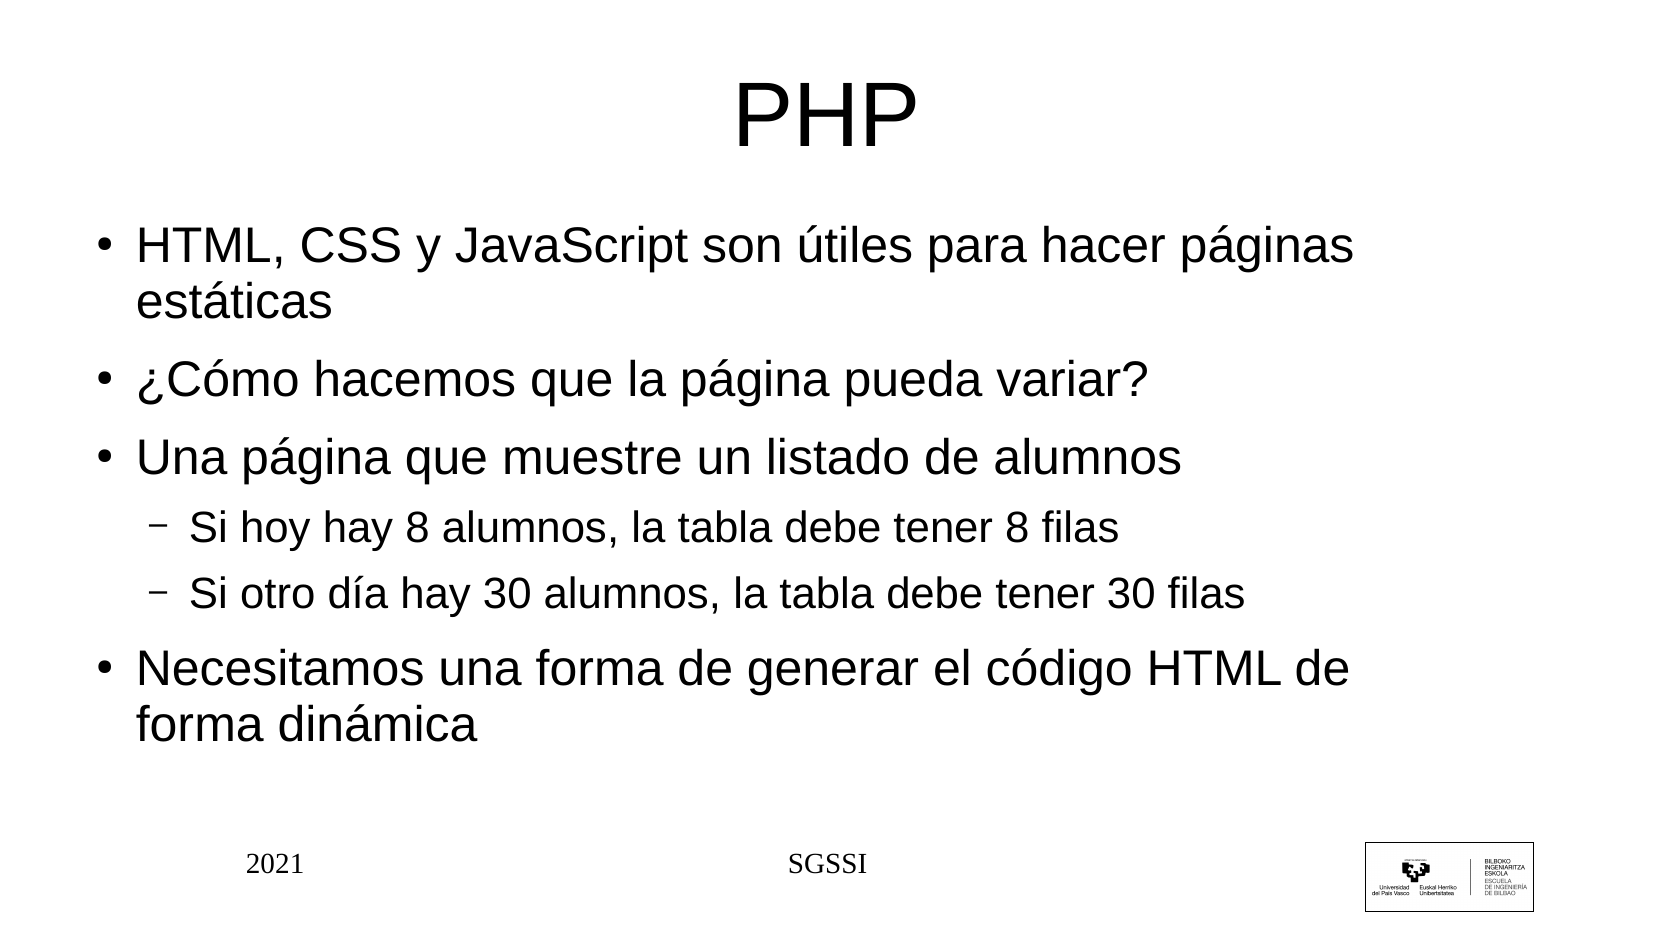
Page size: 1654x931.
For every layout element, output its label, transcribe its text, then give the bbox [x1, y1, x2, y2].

picture [1366, 843, 1533, 911]
title PHP [82, 37, 1571, 193]
list HTML, CSS y JavaScript son útiles para hacer páginas estáticas ¿Cómo hacemos que la página pueda variar? Una página que muestre un listado de alumnos Si hoy hay 8 alumnos, la tabla debe tener 8 filas Si otro día hay 30 alumnos, la tabla debe tener 30 filas Necesitamos una forma de generar el código HTML de forma dinámica [82, 217, 1456, 766]
